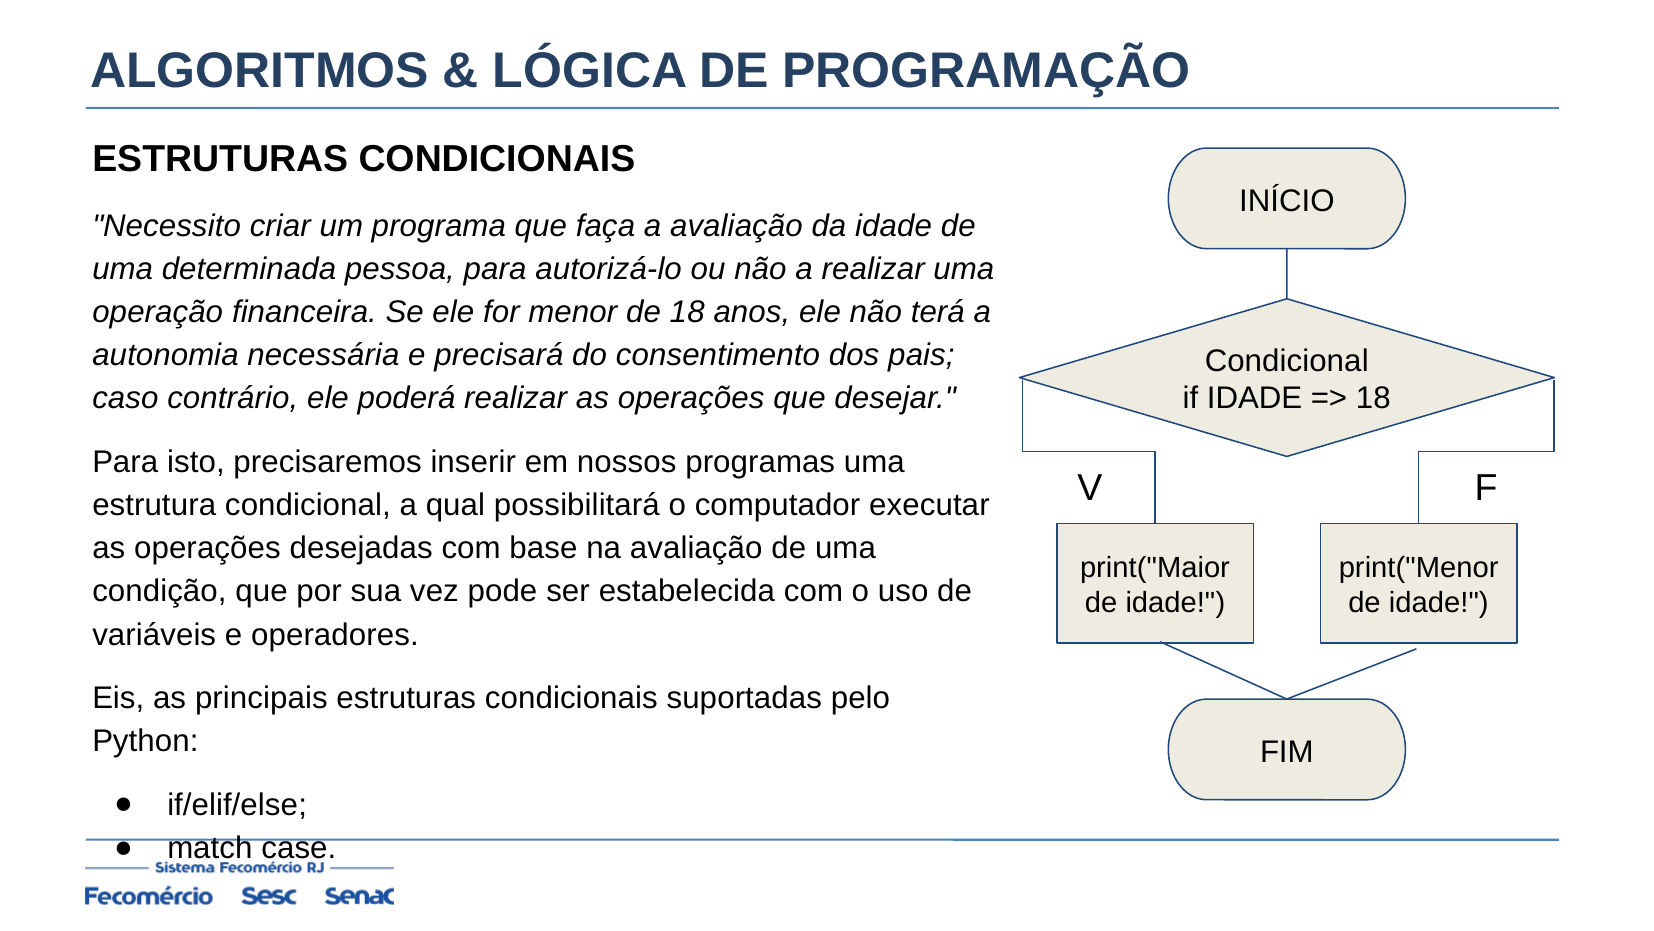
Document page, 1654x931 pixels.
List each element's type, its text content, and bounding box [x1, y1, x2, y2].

text_box FIM [1168, 699, 1406, 800]
text_box F [1459, 447, 1513, 523]
picture [62, 845, 416, 921]
text_box INÍCIO [1168, 148, 1406, 249]
text_box V [1062, 447, 1116, 523]
picture [197, 850, 205, 856]
text_box ESTRUTURAS CONDICIONAIS "Necessito criar um programa que faça a avaliação da idade de uma determinada pessoa, para autorizá-lo ou não a realizar uma operação financeira. Se ele for menor de 18 anos, ele não terá a autonomia necessária e precisará do consentimento dos pais; caso contrário, ele poderá realizar as operações que desejar." Para isto, precisaremos inserir em nossos programas uma estrutura condicional, a qual possibilitará o computador executar as operações desejadas com base na avaliação de uma condição, que por sua vez pode ser estabelecida com o uso de variáveis e operadores. Eis, as principais estruturas condicionais suportadas pelo Python: if/elif/else; match case. [77, 112, 1020, 836]
text_box print("Menor de idade!") [1320, 523, 1517, 643]
text_box print("Maior de idade!") [1056, 523, 1254, 643]
text_box ALGORITMOS & LÓGICA DE PROGRAMAÇÃO [90, 32, 1564, 104]
text_box Condicional if IDADE => 18 [1019, 299, 1555, 457]
picture [281, 850, 289, 856]
